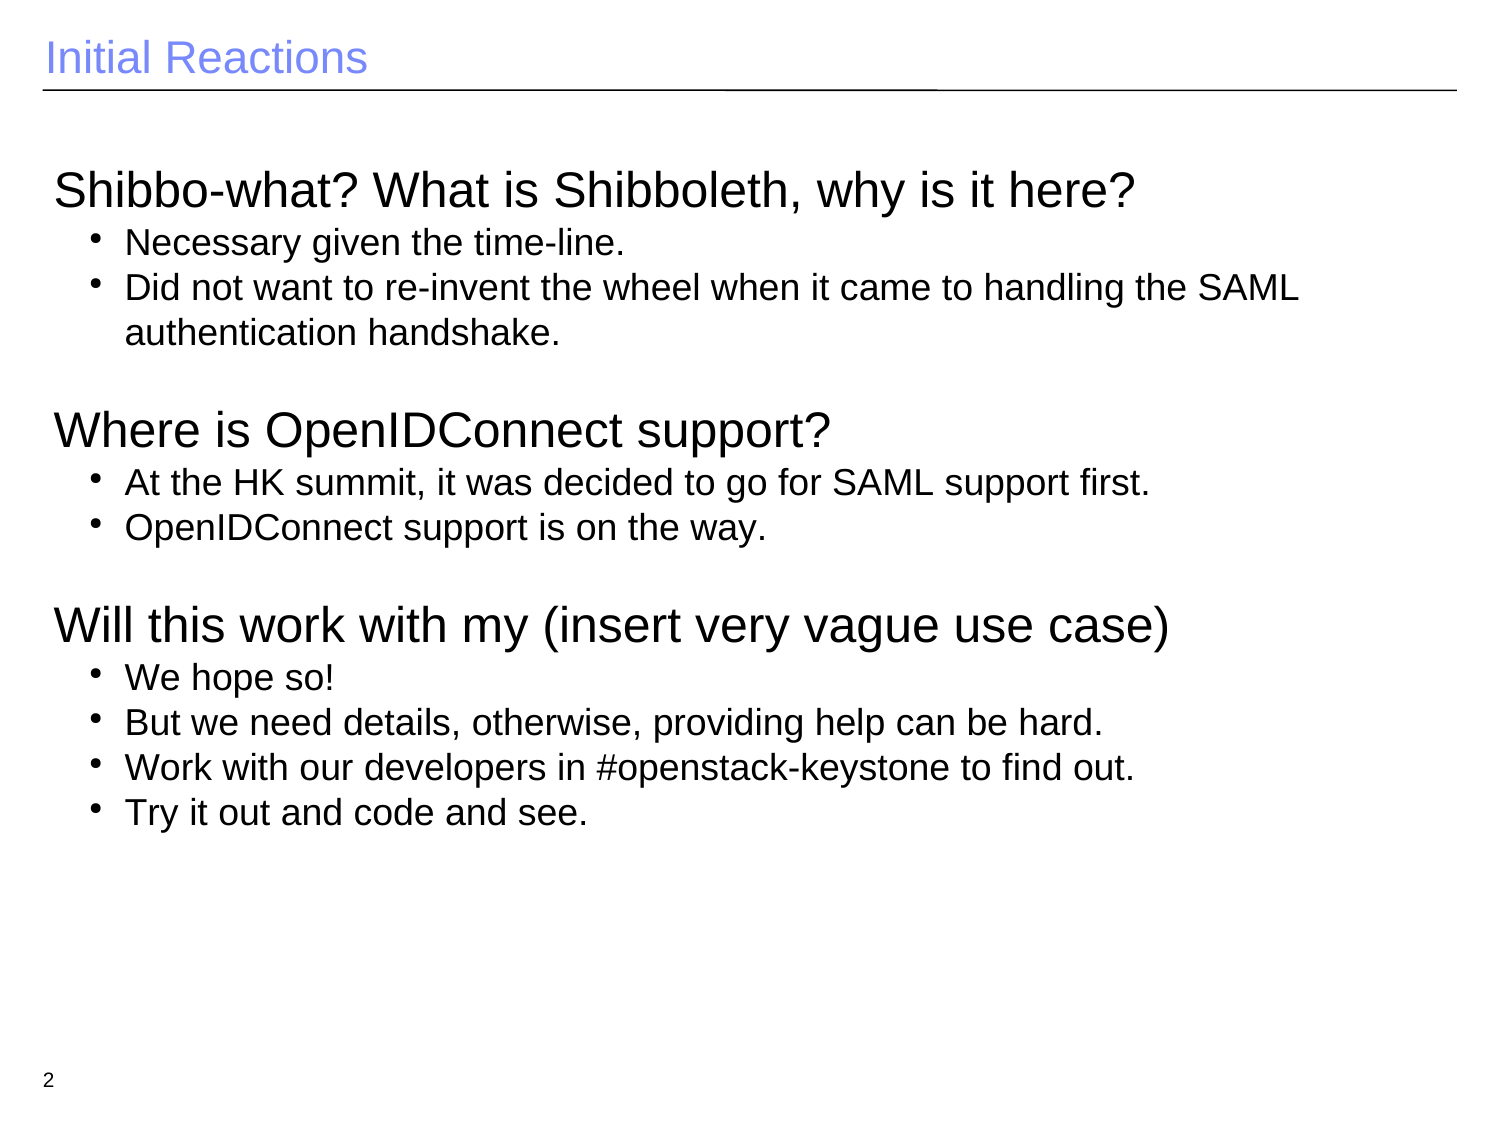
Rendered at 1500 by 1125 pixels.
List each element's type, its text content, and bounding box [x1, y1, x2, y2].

text_box Shibbo-what? What is Shibboleth, why is it here? Necessary given the time-line. Did not want to re-invent the wheel when it came to handling the SAML authentication handshake. Where is OpenIDConnect support? At the HK summit, it was decided to go for SAML support first. OpenIDConnect support is on the way. Will this work with my (insert very vague use case) We hope so! But we need details, otherwise, providing help can be hard. Work with our developers in #openstack-keystone to find out. Try it out and code and see. [38, 149, 1500, 841]
text_box Initial Reactions [29, 26, 1456, 92]
